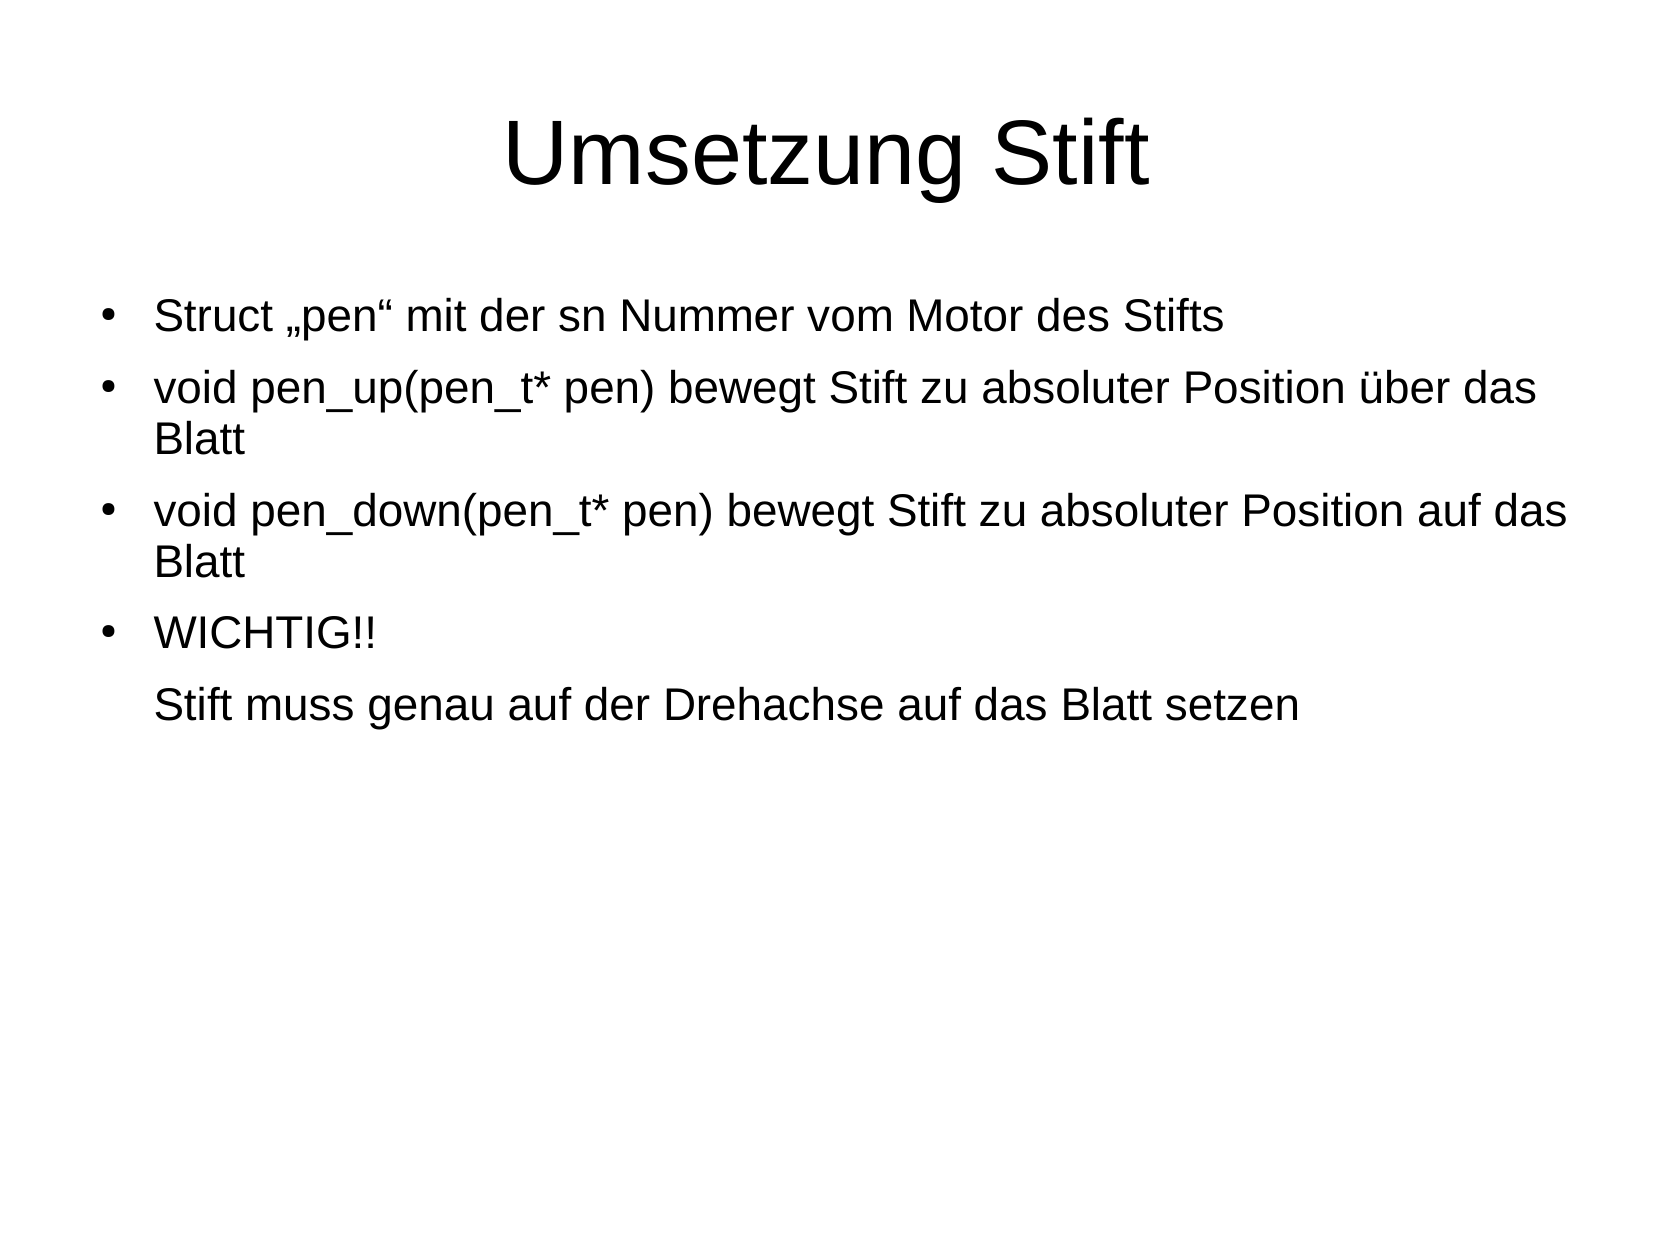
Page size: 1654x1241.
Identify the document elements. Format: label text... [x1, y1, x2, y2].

title Umsetzung Stift [82, 49, 1571, 257]
list Struct „pen“ mit der sn Nummer vom Motor des Stifts void pen_up(pen_t* pen) bewegt Stift zu absoluter Position über das Blatt void pen_down(pen_t* pen) bewegt Stift zu absoluter Position auf das Blatt WICHTIG!! Stift muss genau auf der Drehachse auf das Blatt setzen [82, 290, 1571, 1010]
